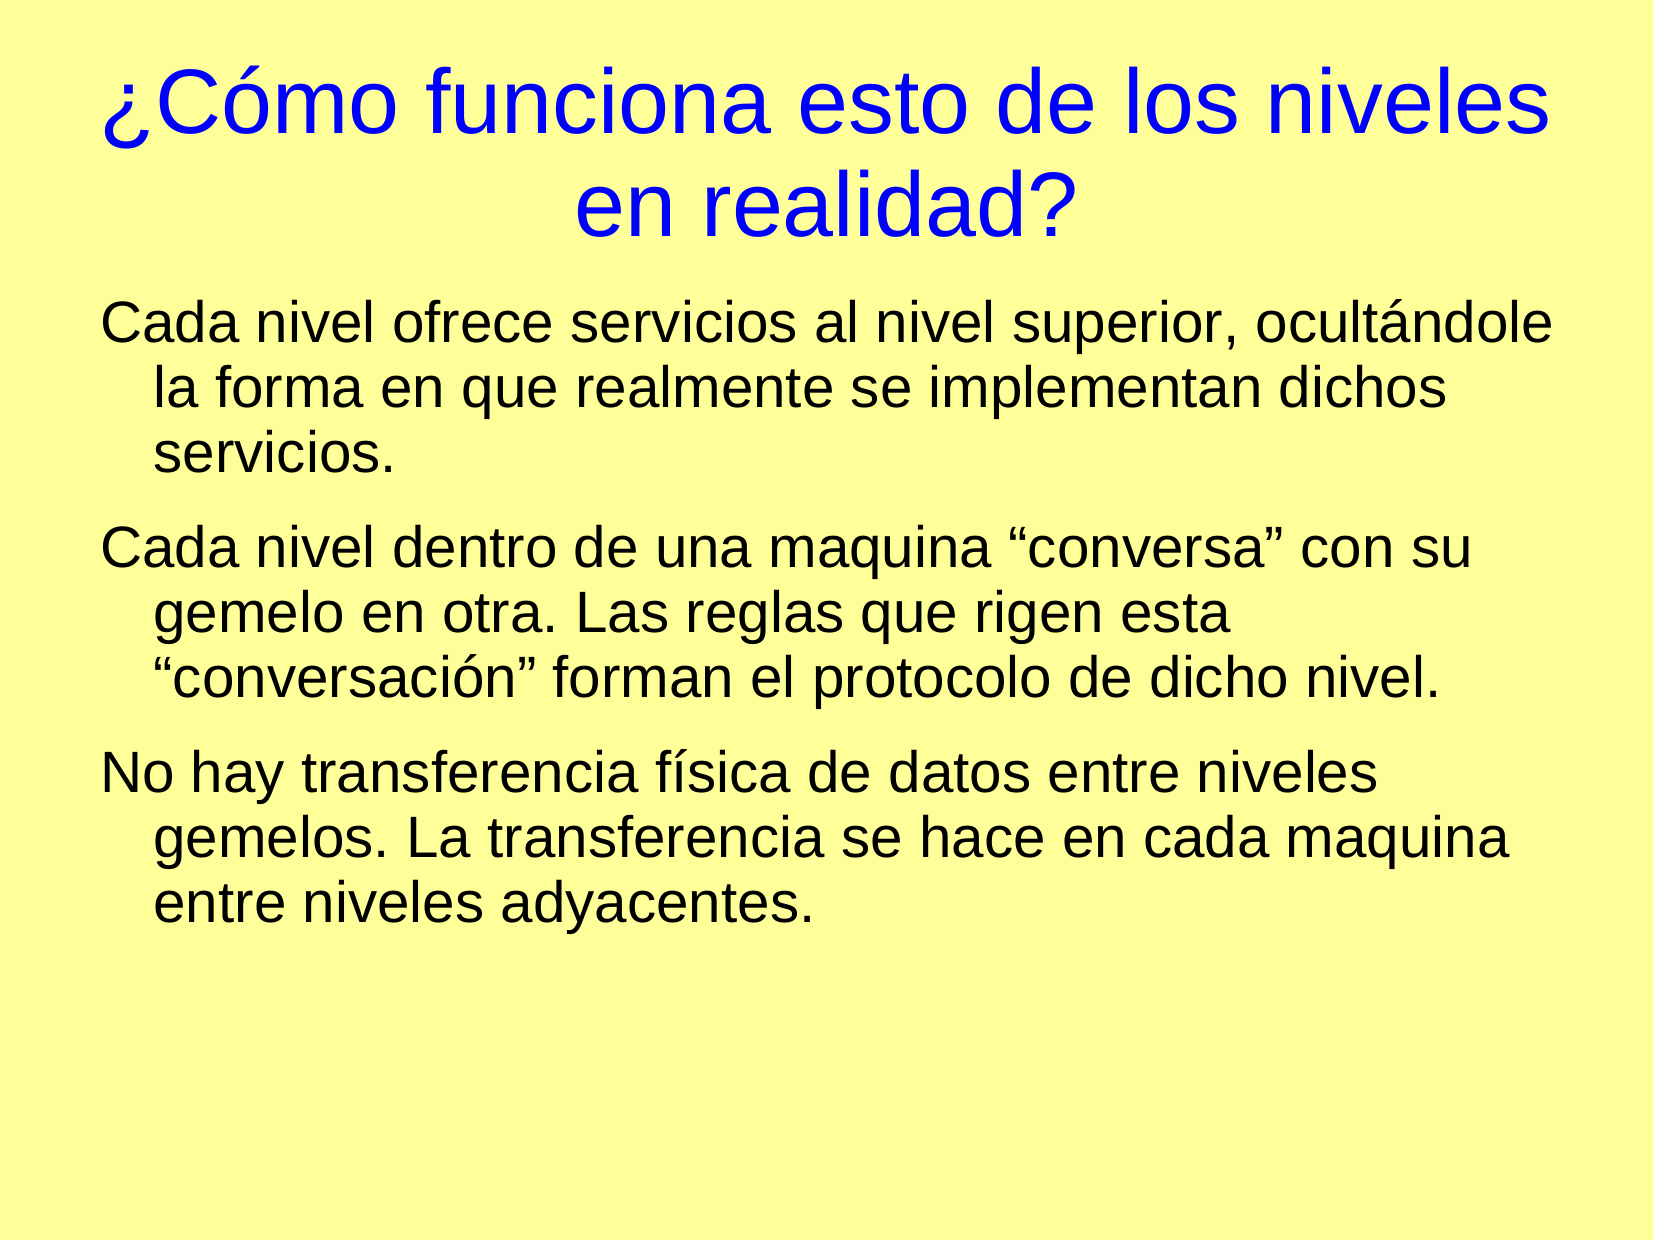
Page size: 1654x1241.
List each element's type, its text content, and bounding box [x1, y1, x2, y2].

list Cada nivel ofrece servicios al nivel superior, ocultándole la forma en que realmente se implementan dichos servicios. Cada nivel dentro de una maquina “conversa” con su gemelo en otra. Las reglas que rigen esta “conversación” forman el protocolo de dicho nivel. No hay transferencia física de datos entre niveles gemelos. La transferencia se hace en cada maquina entre niveles adyacentes. [82, 290, 1571, 1094]
title ¿Cómo funciona esto de los niveles en realidad? [82, 50, 1571, 256]
